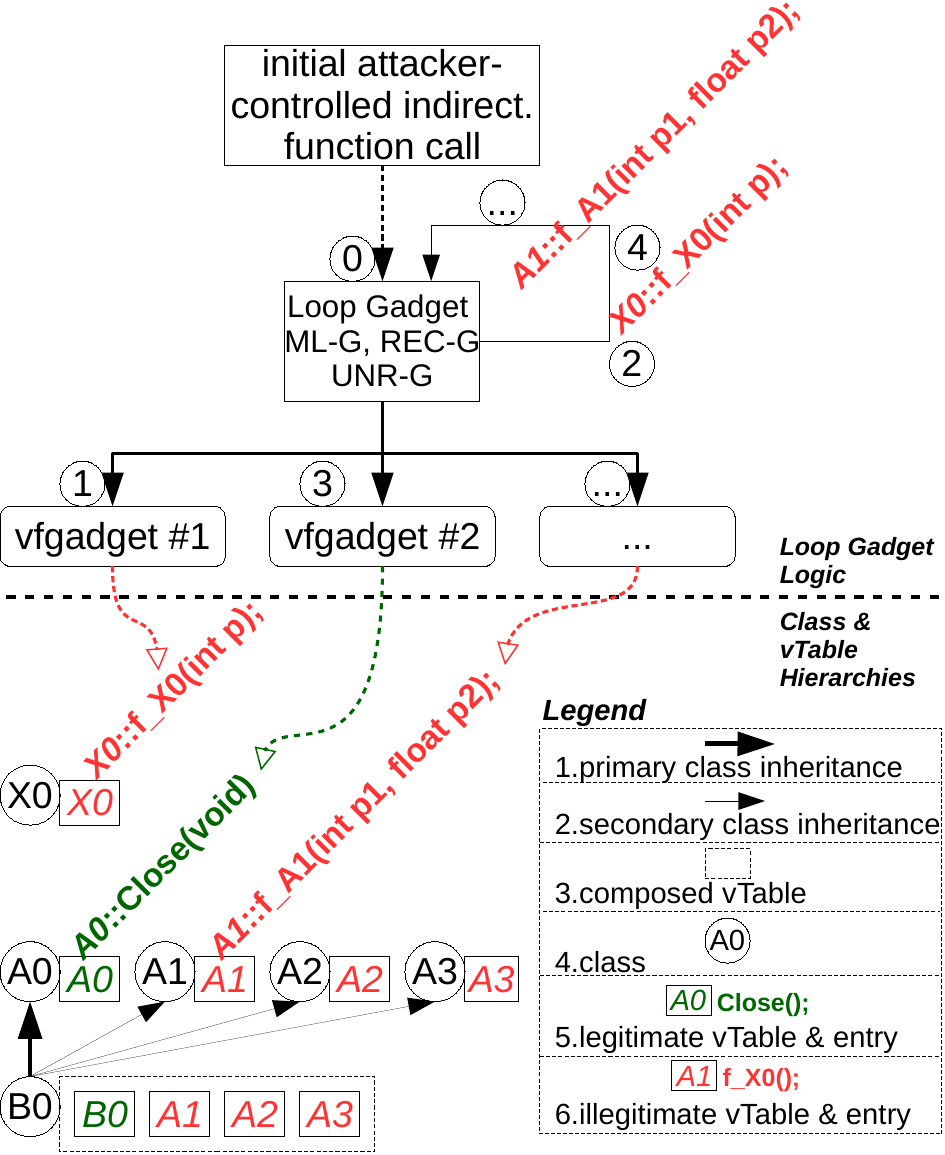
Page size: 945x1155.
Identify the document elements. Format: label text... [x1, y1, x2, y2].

text_box vfgadget #1 [0, 506, 226, 567]
text_box A0 [739, 951, 748, 960]
text_box 4 [614, 225, 660, 270]
text_box A2 [269, 941, 329, 1002]
text_box A3 [464, 956, 519, 1002]
text_box A2 [224, 1091, 285, 1137]
text_box ... [539, 506, 736, 567]
text_box 3 [299, 461, 346, 507]
text_box 0 [329, 236, 376, 282]
text_box vfgadget #2 [269, 506, 496, 567]
text_box A2 [329, 956, 390, 1002]
text_box A3 [299, 1091, 360, 1137]
text_box A1::f_A1(int p1, float p2); [484, 0, 825, 316]
text_box A0::Close(void) [46, 750, 282, 986]
text_box Close(); [702, 981, 825, 1013]
text_box A0 [693, 992, 702, 1008]
text_box B0 [0, 1076, 61, 1137]
text_box A1 [149, 1091, 210, 1137]
text_box Legend [528, 686, 676, 735]
text_box X0::f_X0(int p); [584, 122, 823, 360]
text_box ... [479, 179, 526, 226]
text_box 1 [59, 461, 106, 507]
text_box 3.composed vTable [540, 870, 892, 951]
text_box A1 [194, 956, 255, 1002]
text_box A0 [59, 956, 120, 1002]
text_box A1 [134, 941, 194, 1002]
text_box 1.primary class inheritance [540, 743, 922, 825]
text_box Class & vTable Hierarchies [765, 600, 945, 700]
text_box X0 [59, 780, 120, 826]
text_box X0 [0, 765, 61, 826]
text_box A1 [210, 975, 219, 982]
text_box 6.illegitimate vTable & entry [540, 1095, 937, 1139]
text_box 4.class [540, 938, 739, 987]
text_box 5.legitimate vTable & entry [540, 1013, 937, 1095]
text_box ... [584, 461, 631, 507]
text_box A0 [0, 941, 59, 1002]
text_box 2 [609, 344, 655, 387]
text_box A0 [97, 969, 109, 990]
text_box Loop Gadget ML-G, REC-G UNR-G [284, 281, 480, 402]
text_box initial attacker- controlled indirect. function call [224, 45, 540, 166]
text_box A1::f_A1(int p1, float p2); [184, 645, 525, 986]
text_box 2.secondary class inheritance [540, 801, 945, 849]
text_box B0 [74, 1091, 135, 1137]
text_box A3 [404, 941, 464, 1002]
text_box X0::f_X0(int p); [59, 566, 298, 805]
text_box X0 [97, 797, 109, 813]
text_box A0 [666, 987, 702, 1013]
text_box Loop Gadget Logic [765, 525, 945, 600]
